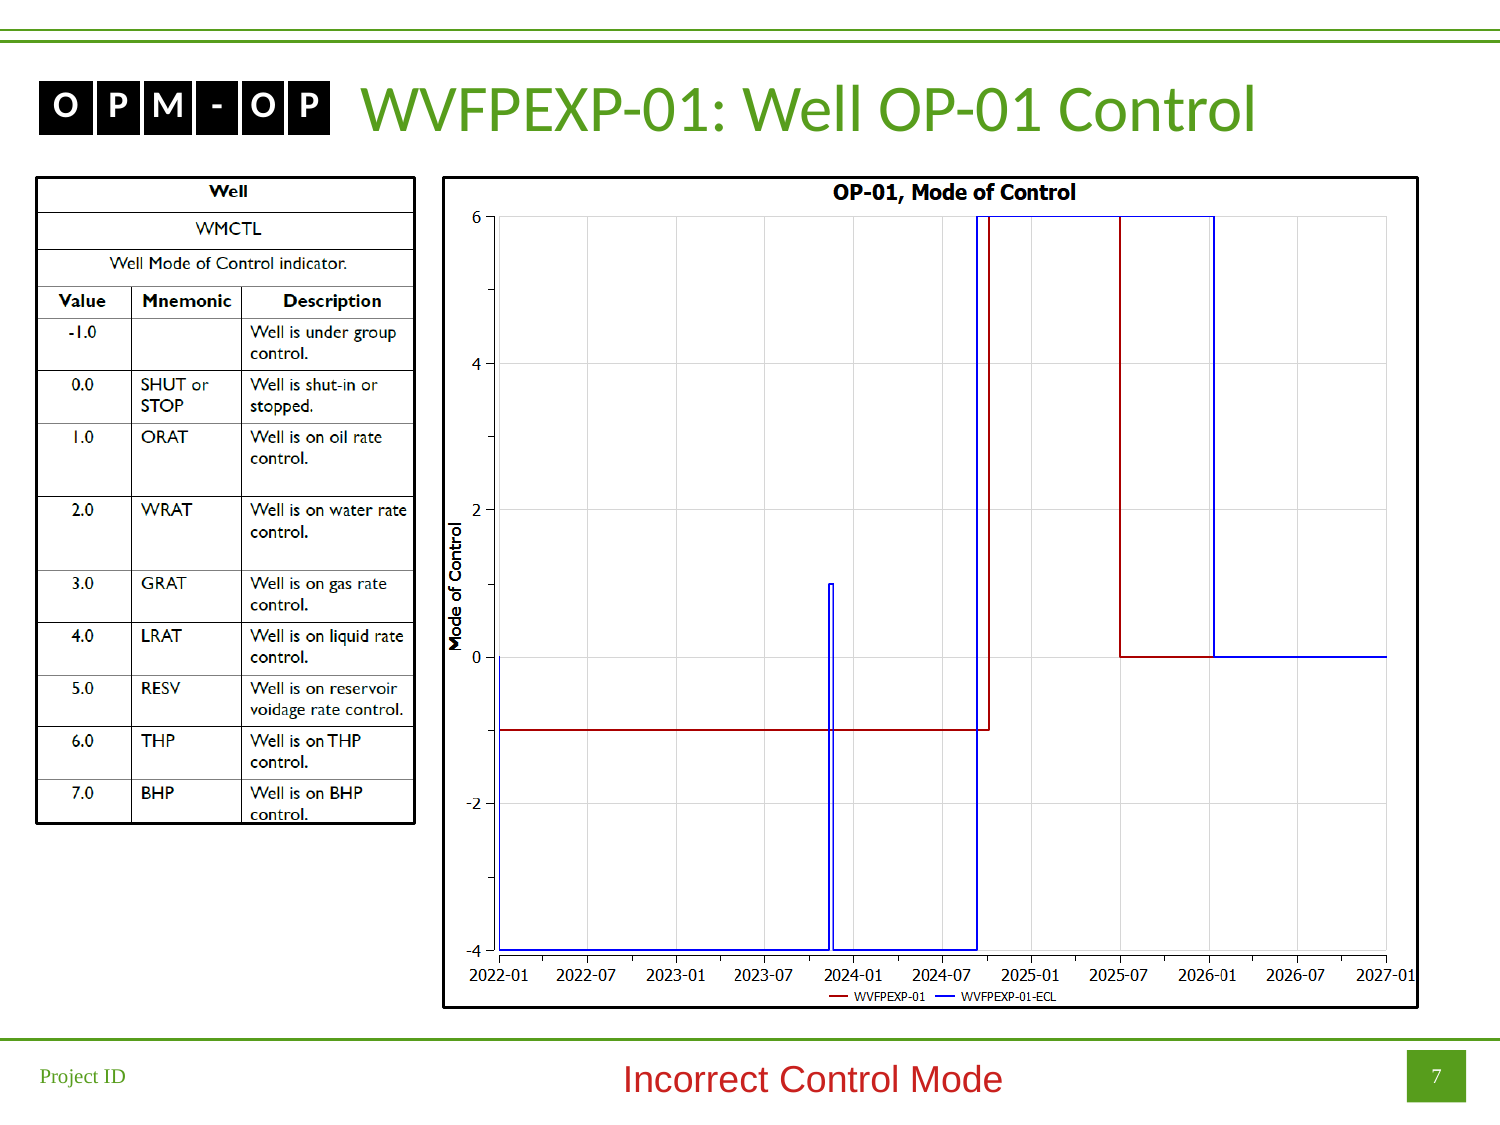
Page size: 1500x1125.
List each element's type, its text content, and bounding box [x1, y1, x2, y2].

title WVFPEXP-01: Well OP-01 Control [360, 77, 1425, 153]
picture [37, 178, 413, 823]
picture [444, 178, 1416, 1006]
text_box Incorrect Control Mode [267, 1051, 1359, 1109]
